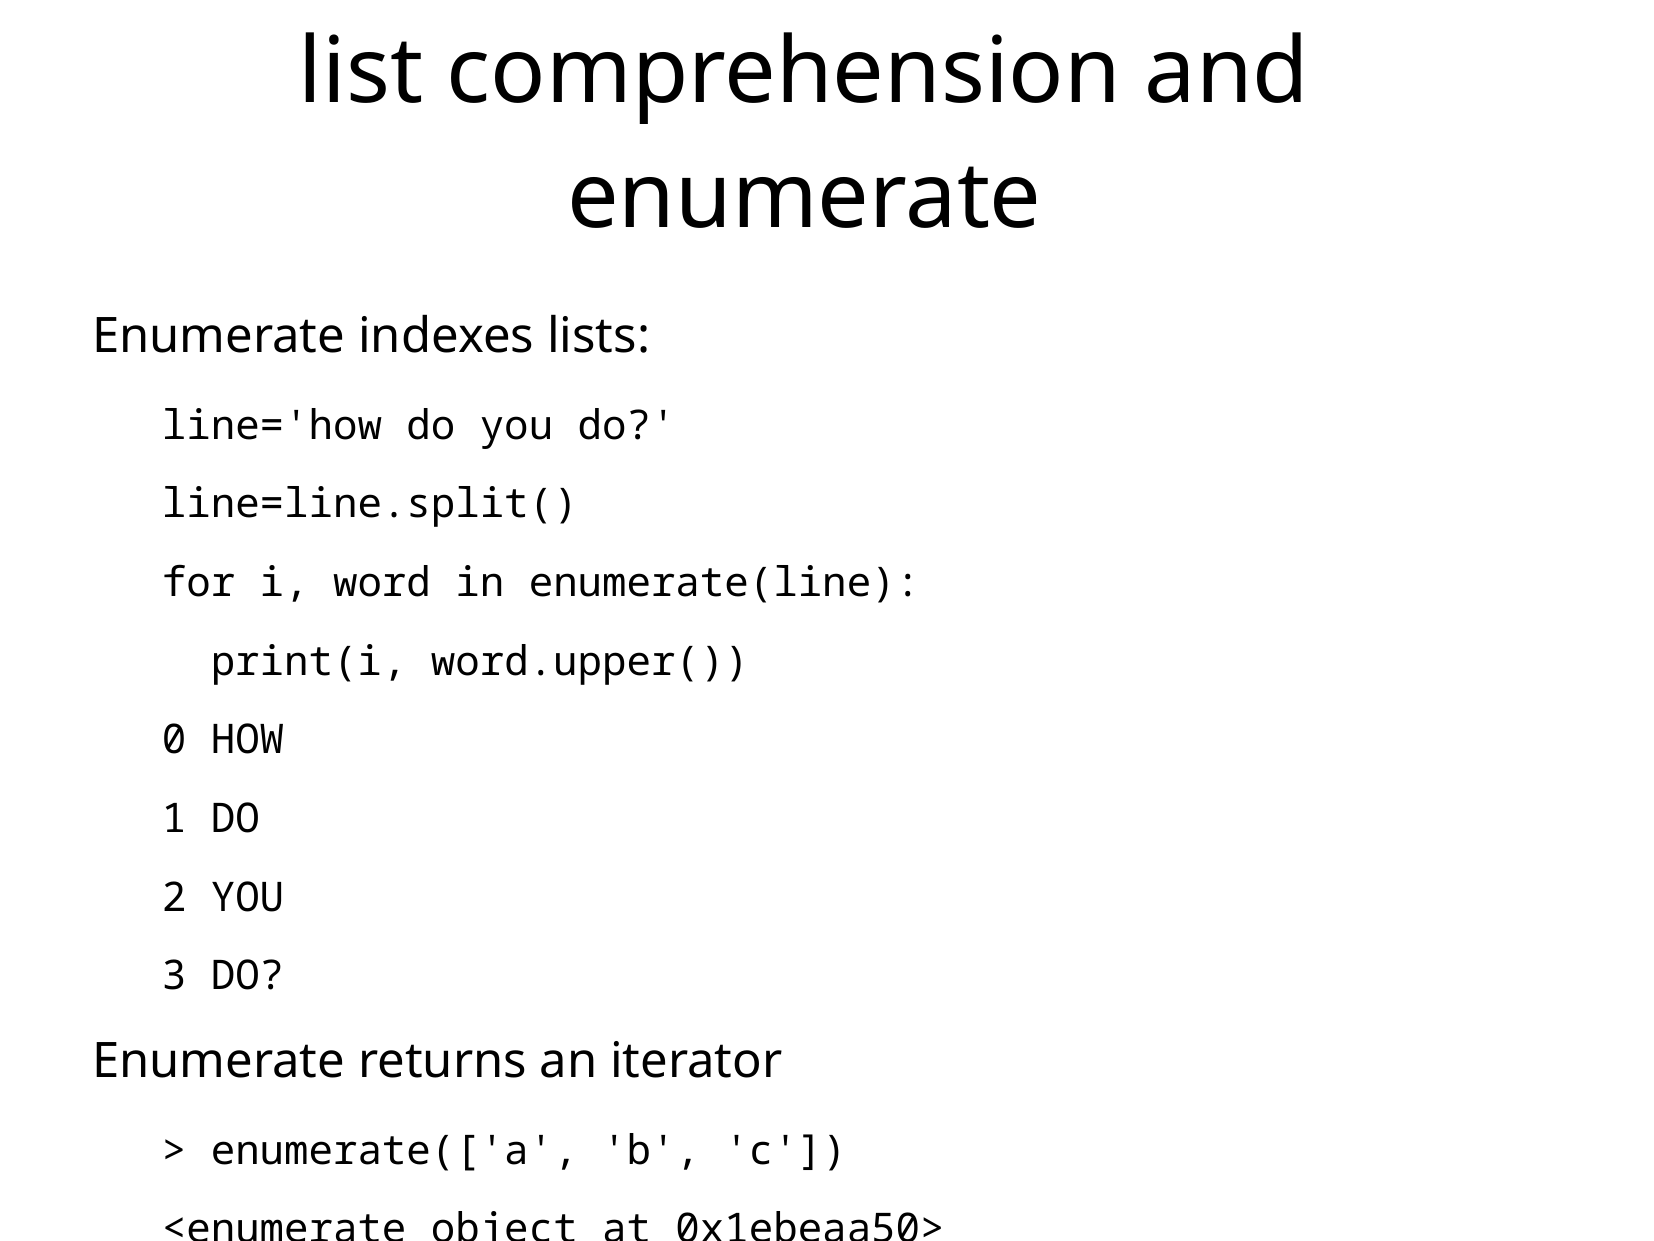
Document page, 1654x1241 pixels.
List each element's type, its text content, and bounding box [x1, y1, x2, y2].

list Enumerate indexes lists: line='how do you do?' line=line.split() for i, word in enumerate(line): print(i, word.upper()) 0 HOW 1 DO 2 YOU 3 DO? Enumerate returns an iterator > enumerate(['a', 'b', 'c']) <enumerate object at 0x1ebeaa50> [75, 300, 1613, 1241]
title list comprehension and enumerate [79, 22, 1531, 237]
